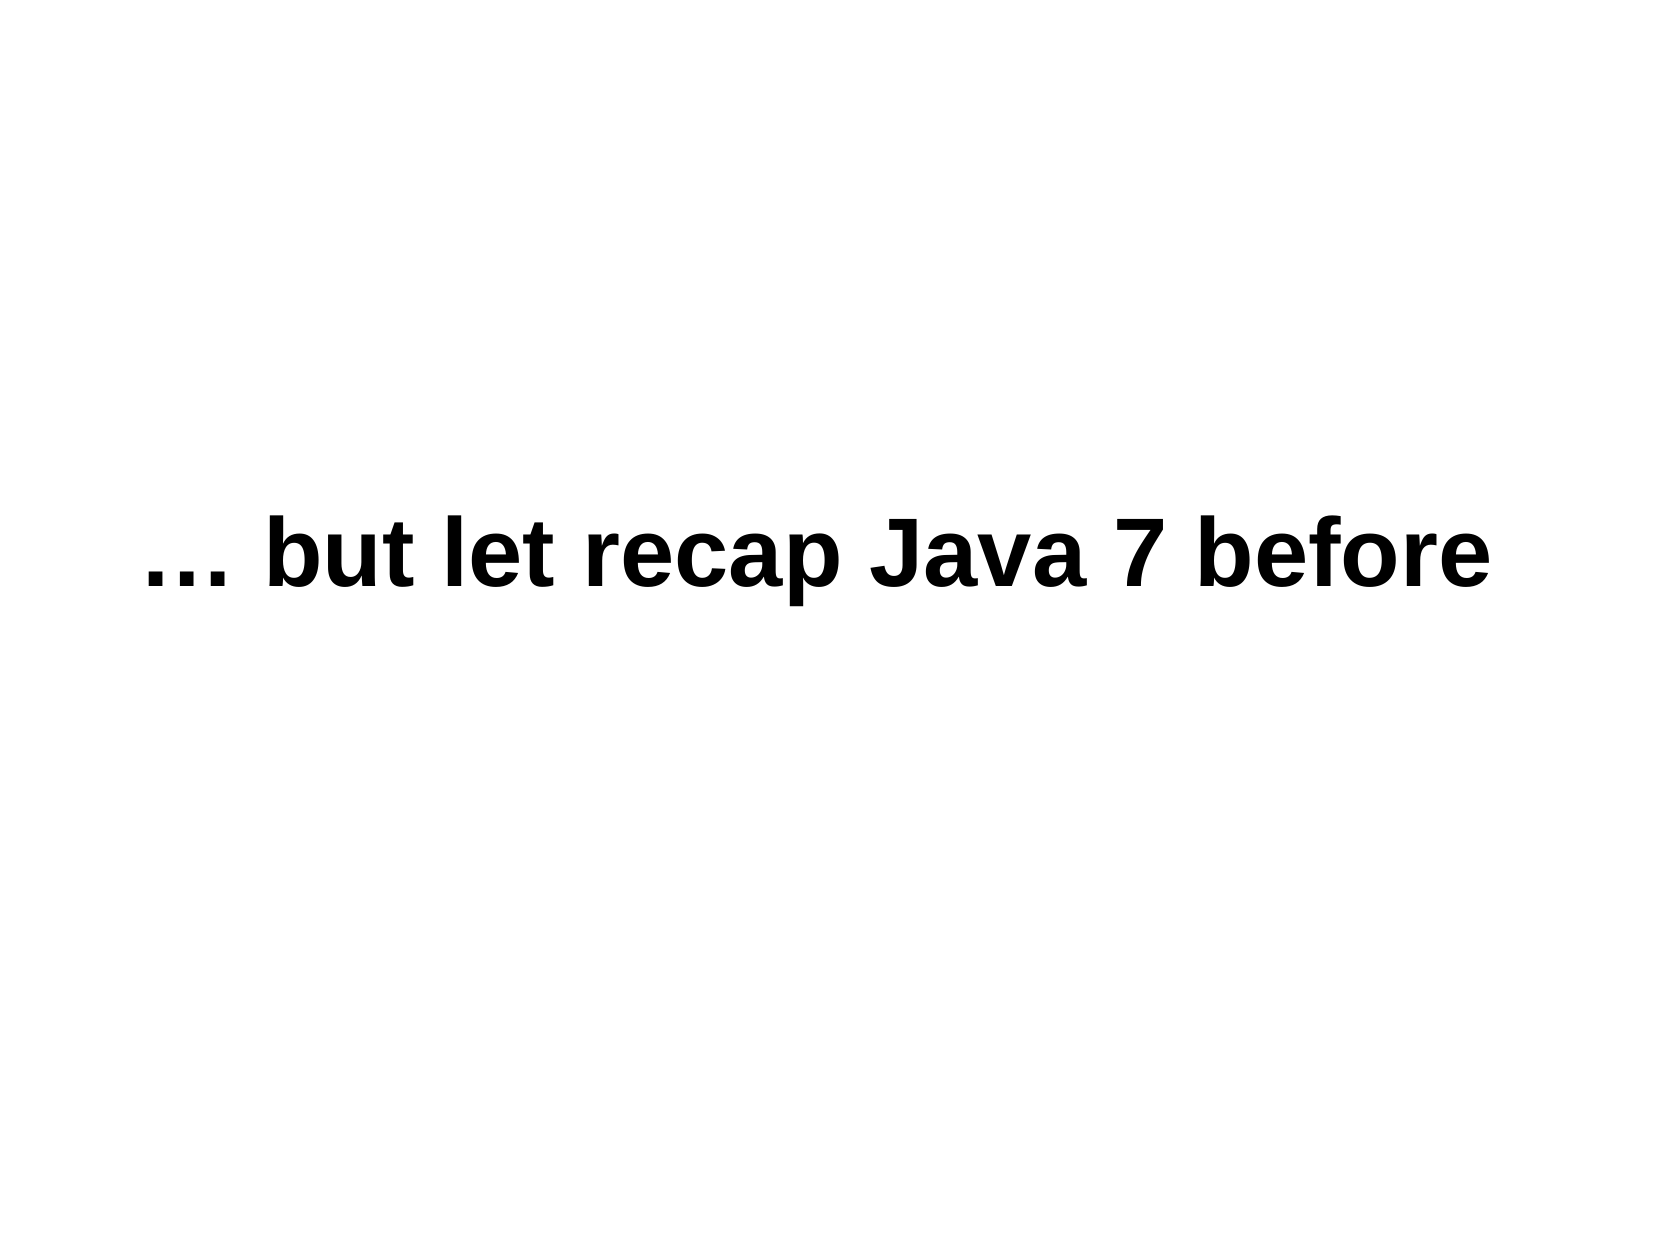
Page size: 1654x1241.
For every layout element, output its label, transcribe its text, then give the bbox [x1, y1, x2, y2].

title … but let recap Java 7 before [71, 480, 1561, 626]
